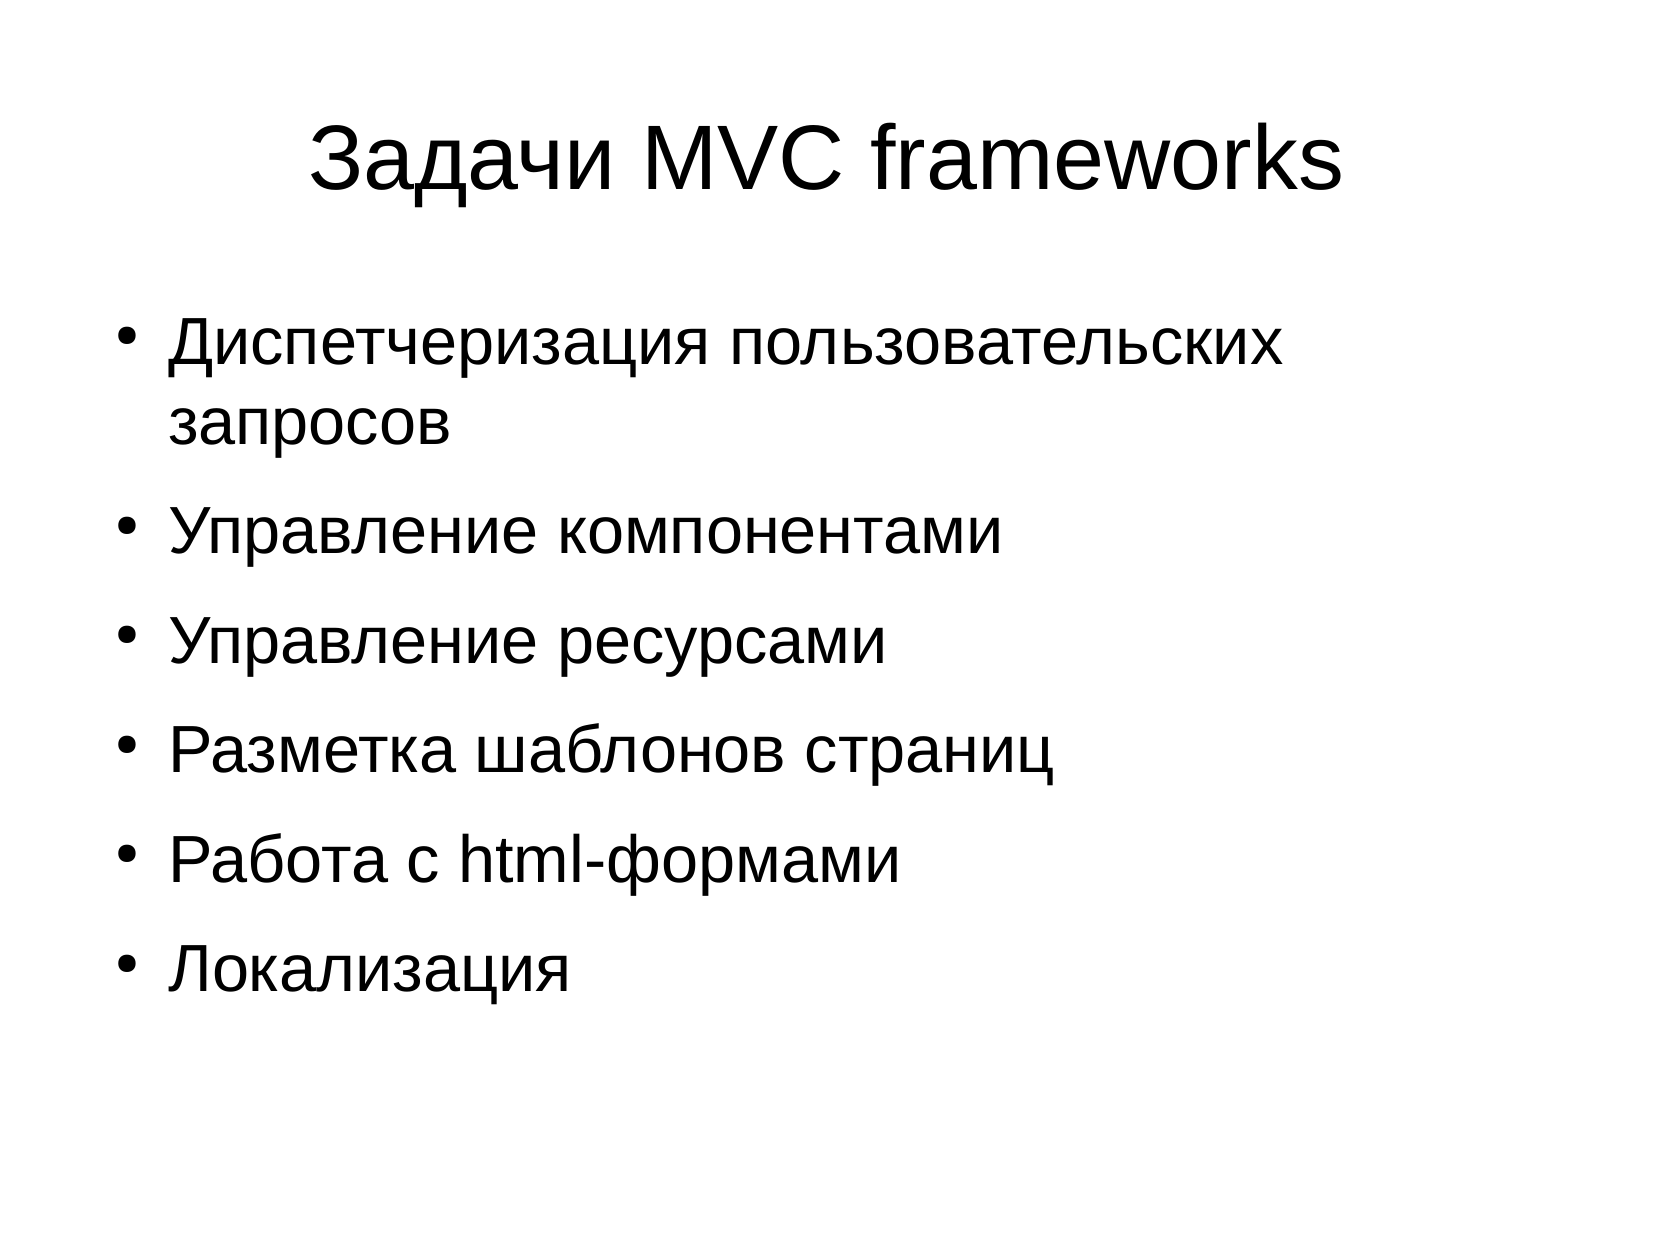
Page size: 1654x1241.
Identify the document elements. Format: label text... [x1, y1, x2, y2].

list Диспетчеризация пользовательских запросов Управление компонентами Управление ресурсами Разметка шаблонов страниц Работа с html-формами Локализация [82, 290, 1571, 1010]
title Задачи MVC frameworks [82, 49, 1571, 257]
